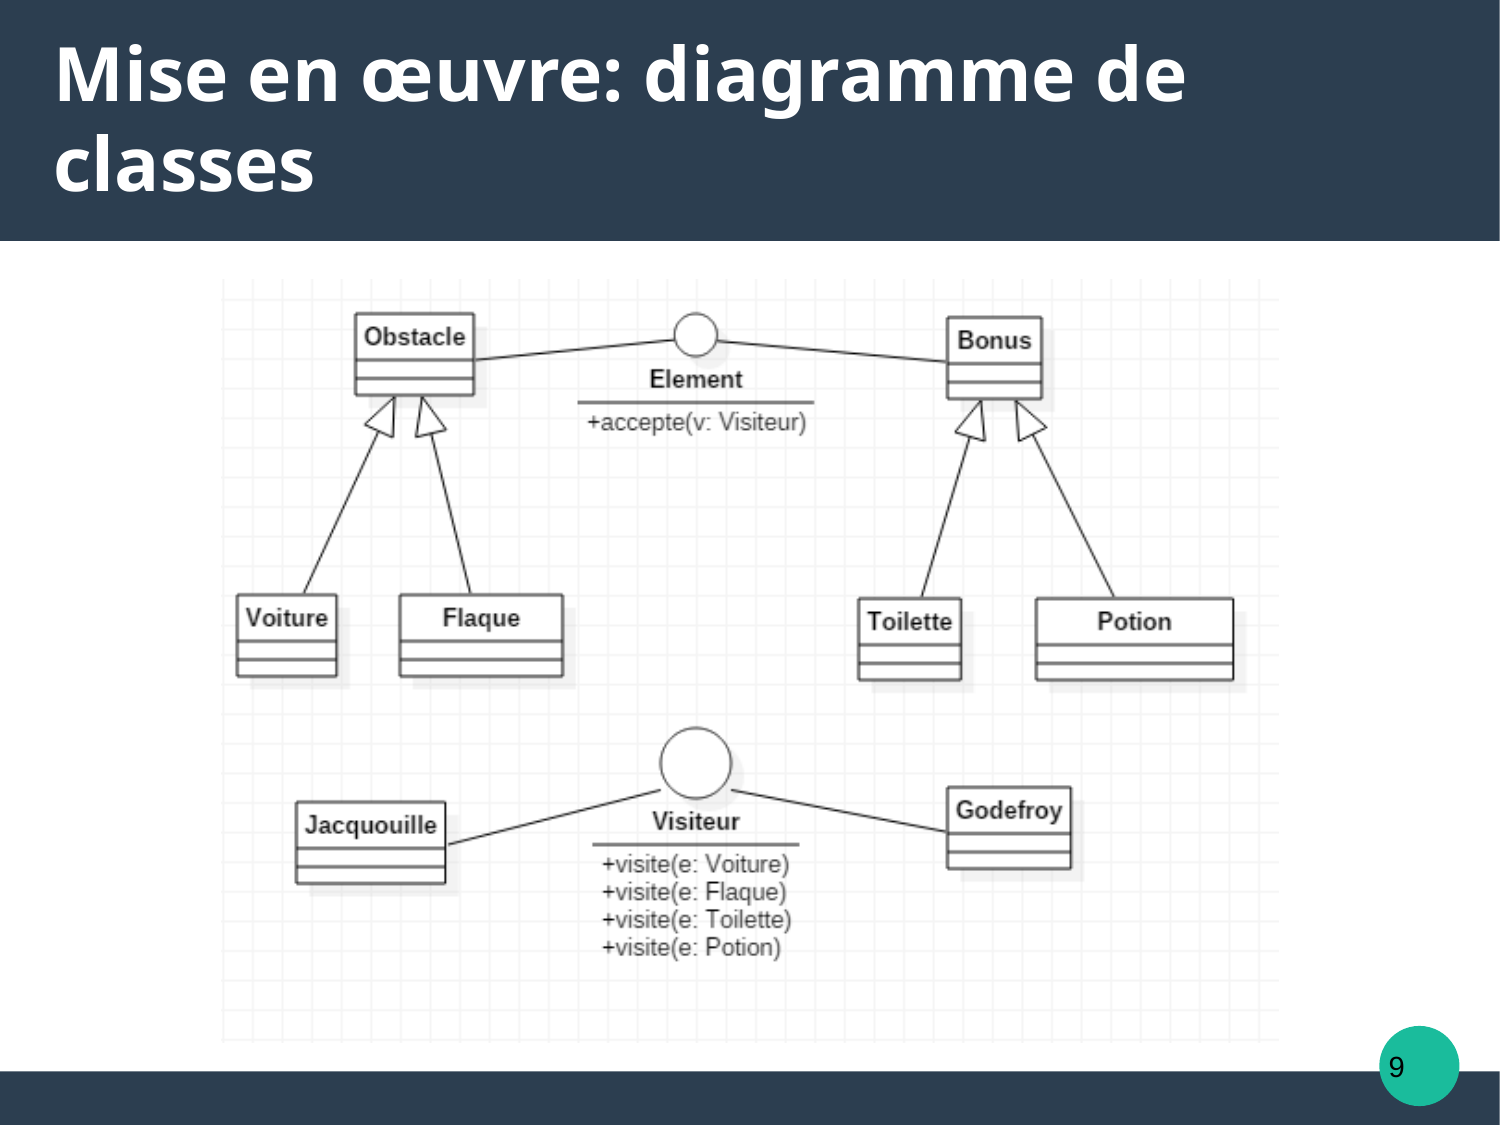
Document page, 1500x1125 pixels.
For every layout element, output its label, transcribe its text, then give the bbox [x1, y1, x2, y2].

picture [221, 279, 1279, 1043]
text_box Mise en œuvre: diagramme de classes [53, 44, 1447, 188]
slide_number <number> [1373, 1022, 1464, 1109]
